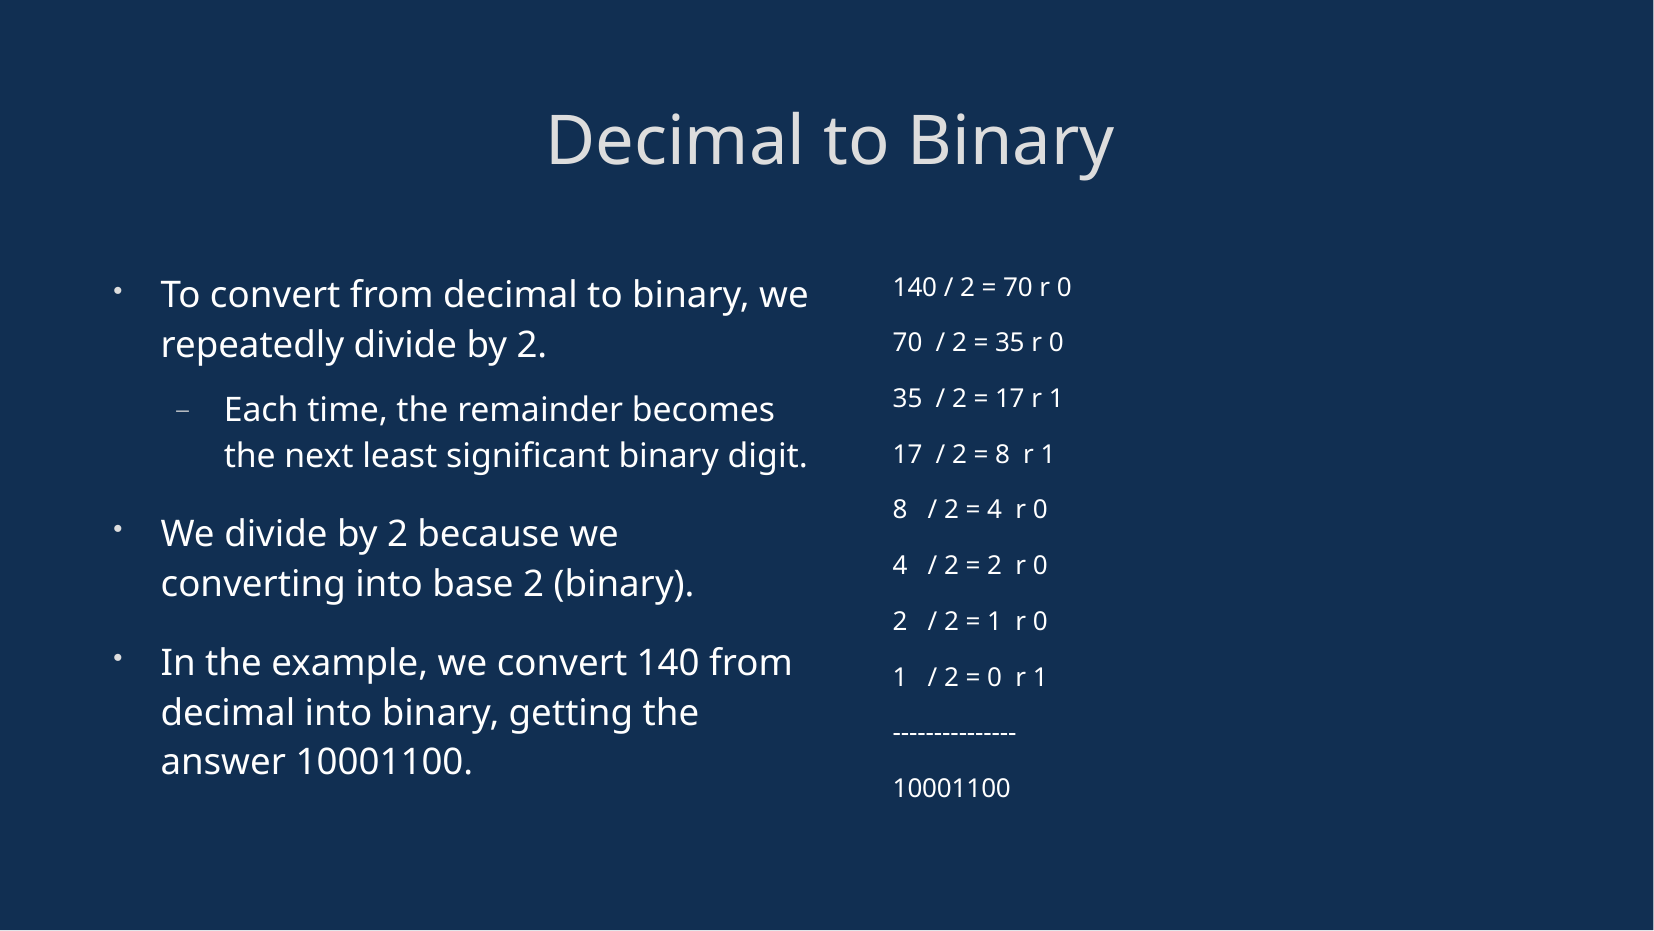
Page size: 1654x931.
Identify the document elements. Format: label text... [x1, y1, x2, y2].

list To convert from decimal to binary, we repeatedly divide by 2. Each time, the remainder becomes the next least significant binary digit. We divide by 2 because we converting into base 2 (binary). In the example, we convert 140 from decimal into binary, getting the answer 10001100. [97, 268, 813, 806]
list 140 / 2 = 70 r 0 70 / 2 = 35 r 0 35 / 2 = 17 r 1 17 / 2 = 8 r 1 8 / 2 = 4 r 0 4 / 2 = 2 r 0 2 / 2 = 1 r 0 1 / 2 = 0 r 1 --------------- 10001100 [848, 268, 1563, 806]
title Decimal to Binary [97, 56, 1563, 220]
